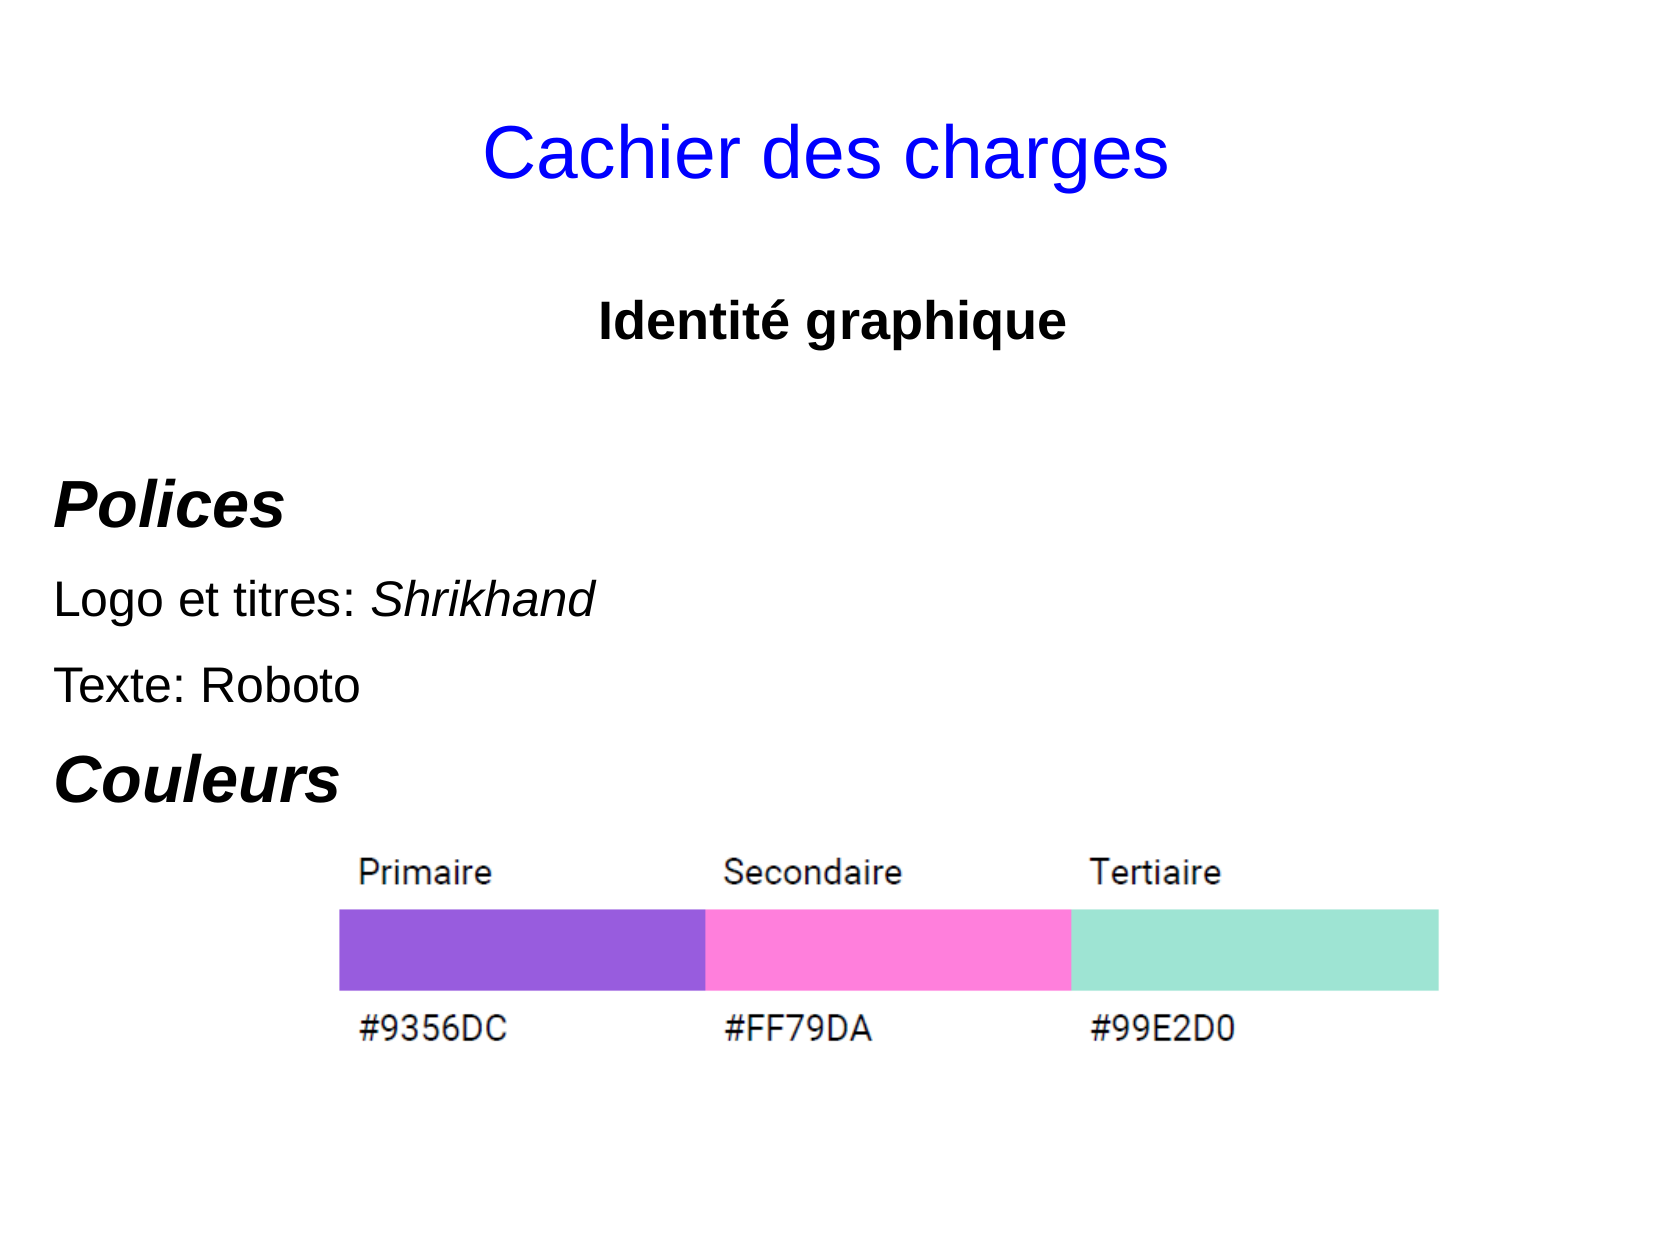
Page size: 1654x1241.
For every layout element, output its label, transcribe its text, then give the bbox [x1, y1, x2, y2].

title Cachier des charges [82, 49, 1571, 257]
list Identité graphique [82, 290, 1565, 467]
list Polices Logo et titres: Shrikhand Texte: Roboto Couleurs [53, 467, 1595, 1063]
picture [324, 833, 1475, 1063]
